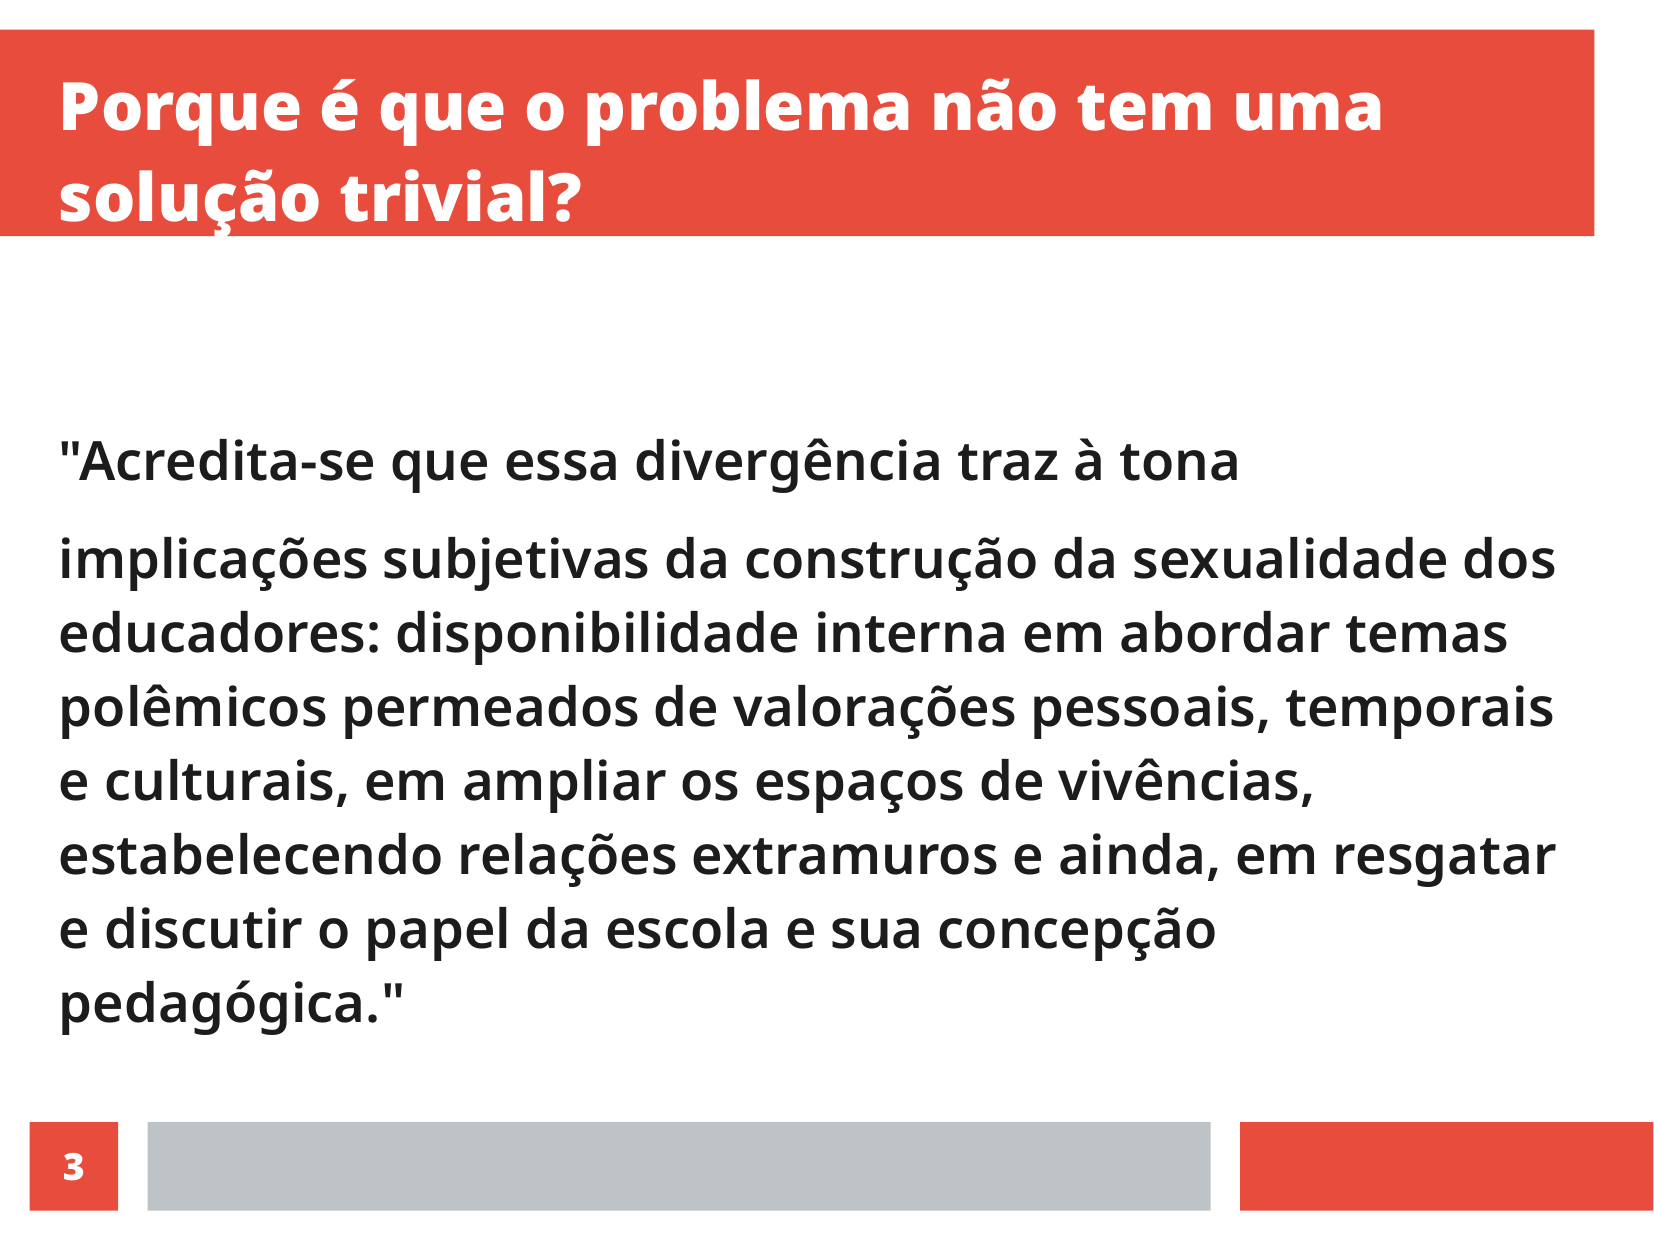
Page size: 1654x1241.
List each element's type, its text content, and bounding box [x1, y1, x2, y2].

list "Acredita-se que essa divergência traz à tona implicações subjetivas da construção da sexualidade dos educadores: disponibilidade interna em abordar temas polêmicos permeados de valorações pessoais, temporais e culturais, em ampliar os espaços de vivências, estabelecendo relações extramuros e ainda, em resgatar e discutir o papel da escola e sua concepção pedagógica." [59, 324, 1565, 1093]
title Porque é que o problema não tem uma solução trivial? [59, 59, 1595, 207]
